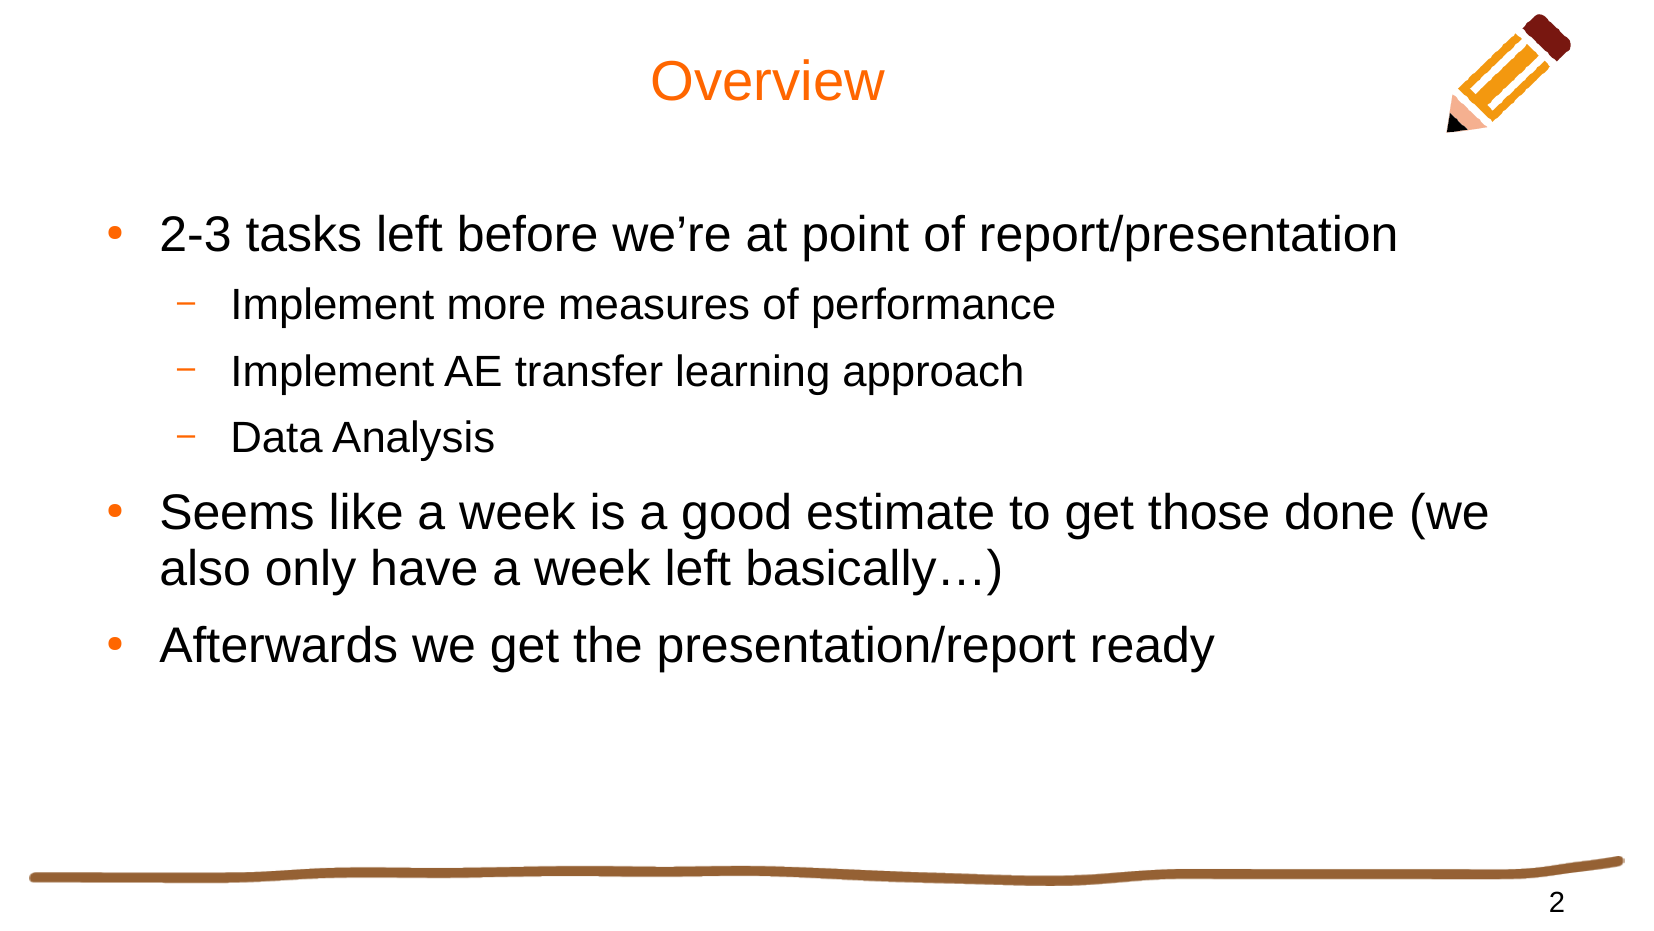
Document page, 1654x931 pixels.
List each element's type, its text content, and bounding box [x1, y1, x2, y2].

picture [1446, 14, 1571, 133]
picture [29, 856, 1625, 886]
title Overview [88, 29, 1447, 133]
list 2-3 tasks left before we’re at point of report/presentation Implement more measures of performance Implement AE transfer learning approach Data Analysis Seems like a week is a good estimate to get those done (we also only have a week left basically…) Afterwards we get the presentation/report ready [88, 206, 1565, 857]
